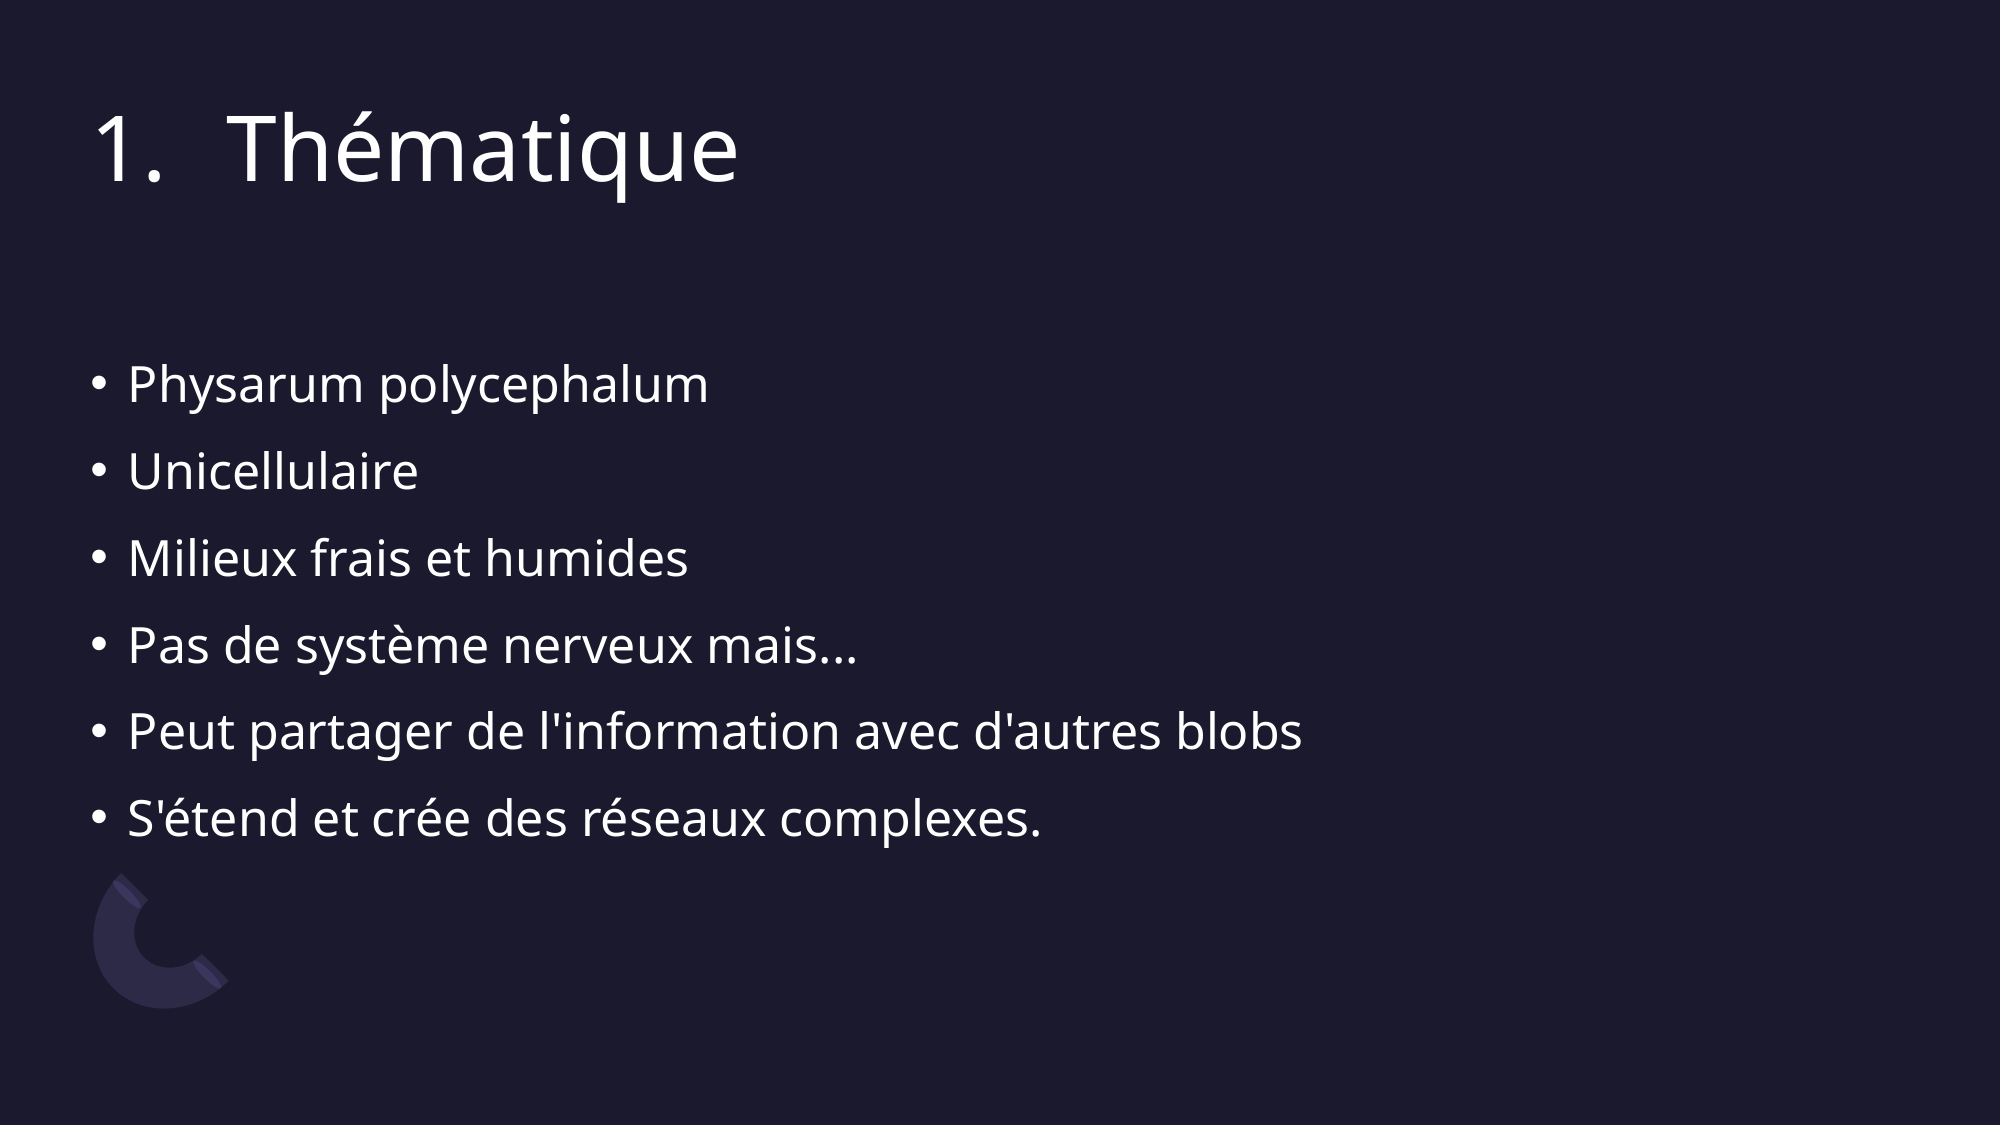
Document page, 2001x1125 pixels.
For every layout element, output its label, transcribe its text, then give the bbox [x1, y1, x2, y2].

title Thématique [90, 90, 1910, 309]
list Physarum polycephalum Unicellulaire Milieux frais et humides Pas de système nerveux mais... Peut partager de l'information avec d'autres blobs S'étend et crée des réseaux complexes. [90, 346, 1910, 1000]
